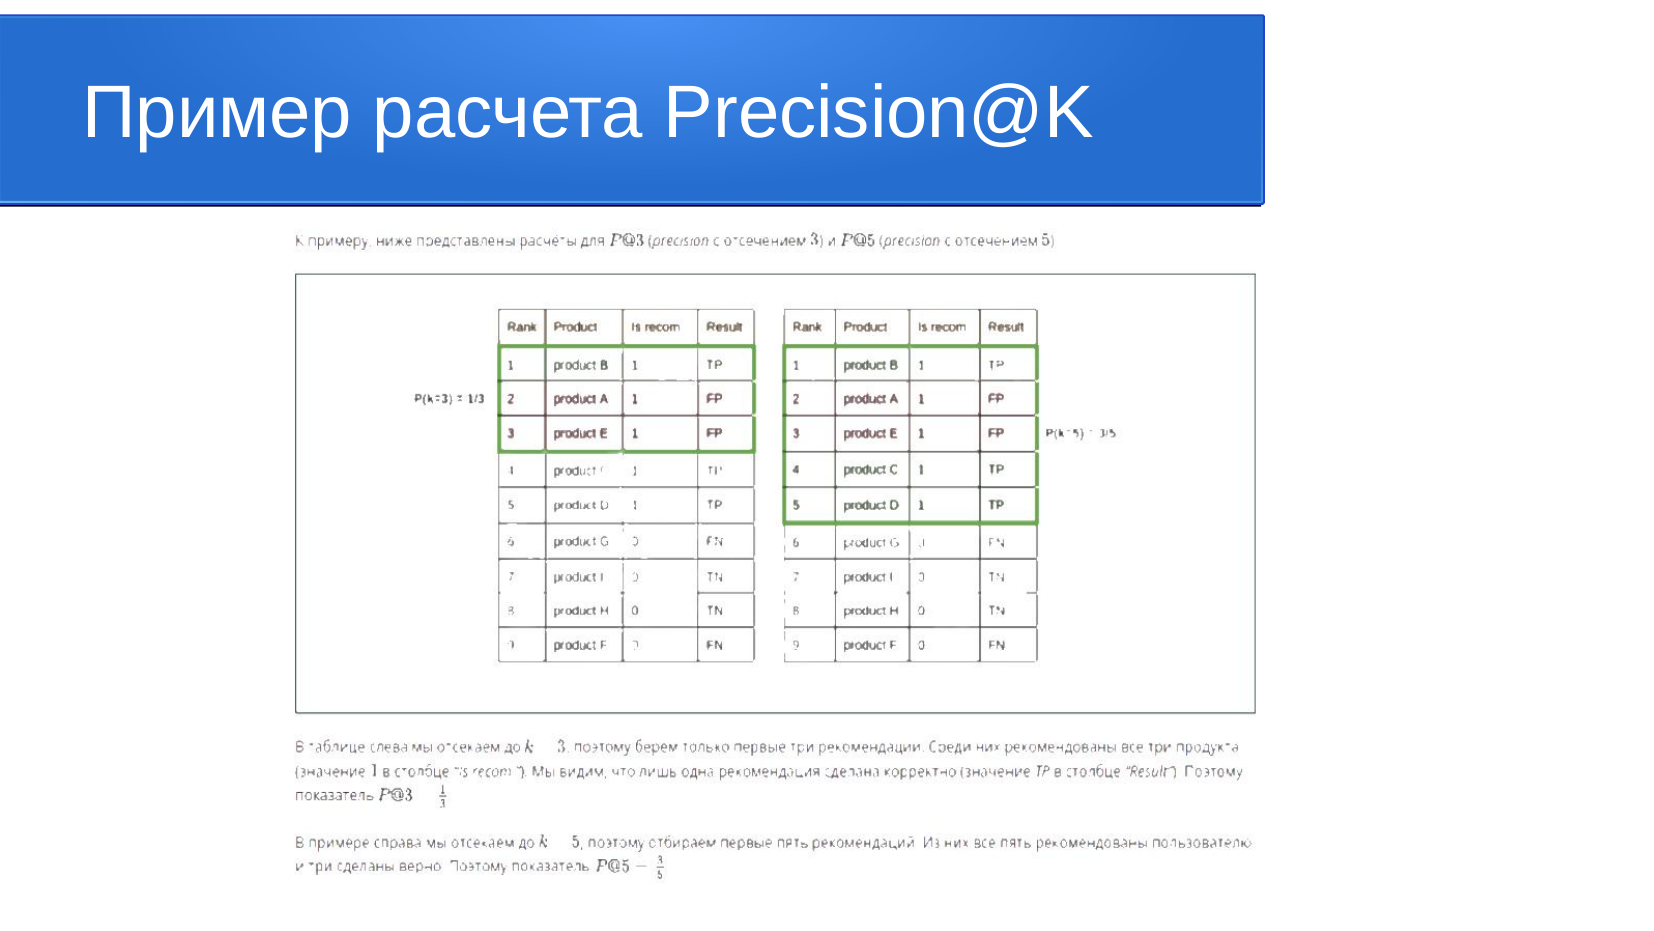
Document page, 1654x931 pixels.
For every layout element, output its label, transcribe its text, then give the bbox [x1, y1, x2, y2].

picture [261, 228, 1288, 884]
title Пример расчета Precision@K [82, 35, 1235, 189]
